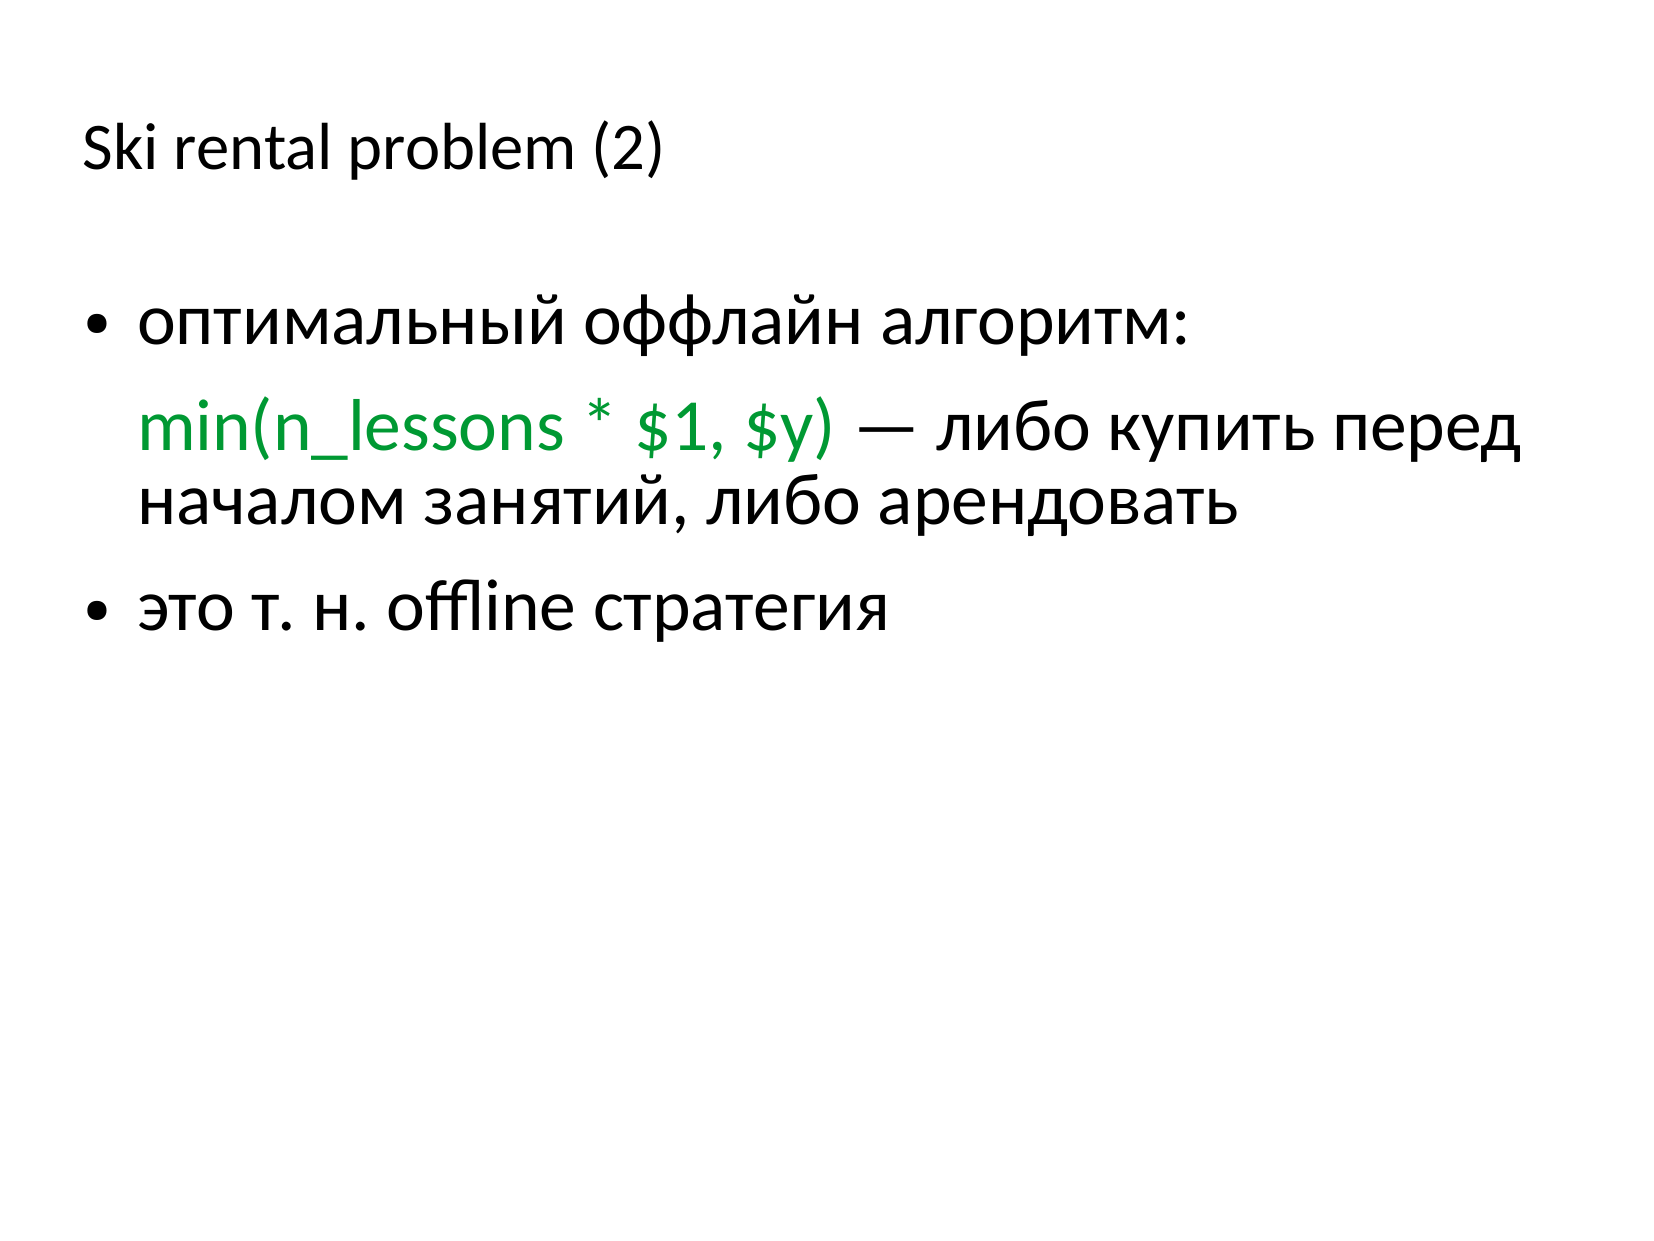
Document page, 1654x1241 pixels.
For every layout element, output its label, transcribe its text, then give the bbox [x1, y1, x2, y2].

title Ski rental problem (2) [82, 49, 1571, 257]
list оптимальный оффлайн алгоритм: min(n_lessons * $1, $y) — либо купить перед началом занятий, либо арендовать это т. н. offline стратегия [66, 289, 1555, 1108]
